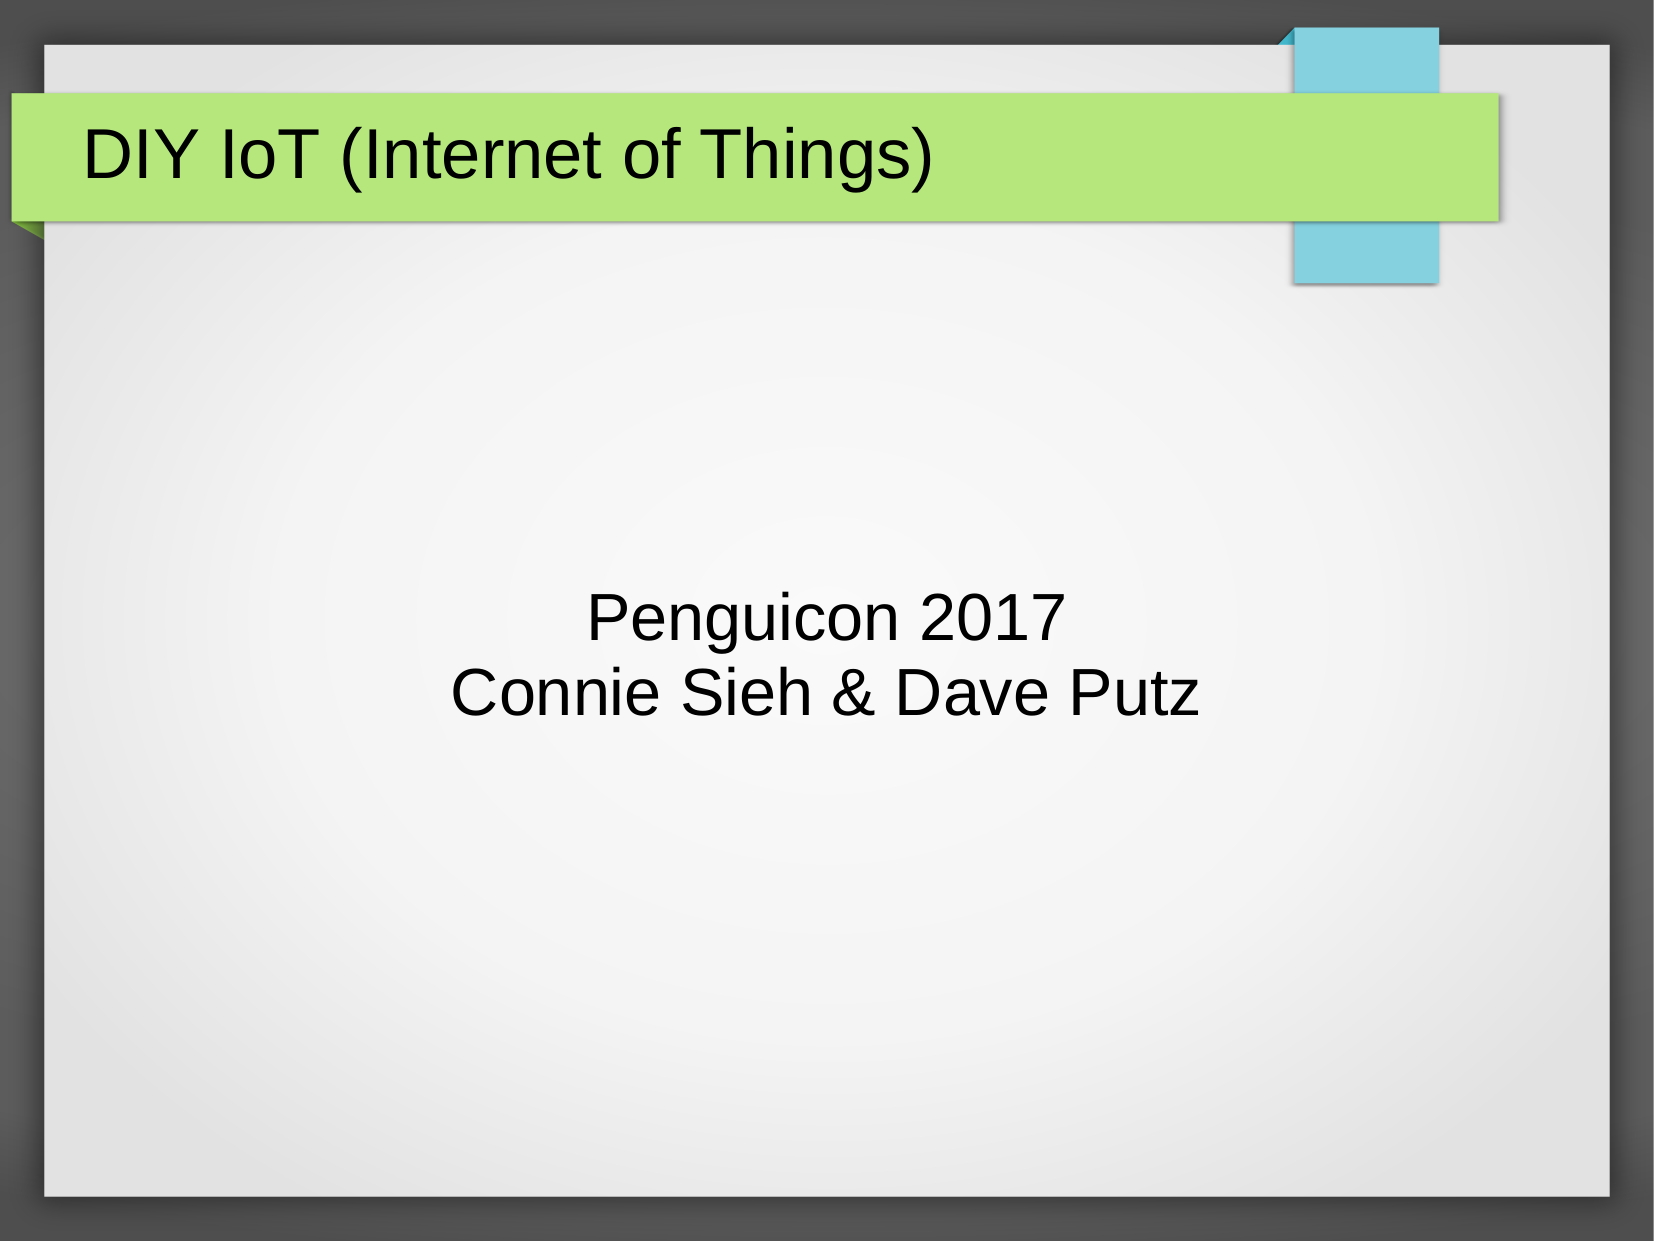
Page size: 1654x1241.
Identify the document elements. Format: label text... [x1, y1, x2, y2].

picture [0, 0, 1654, 1241]
subtitle Penguicon 2017 Connie Sieh & Dave Putz [82, 295, 1571, 1015]
title DIY IoT (Internet of Things) [82, 94, 1264, 213]
